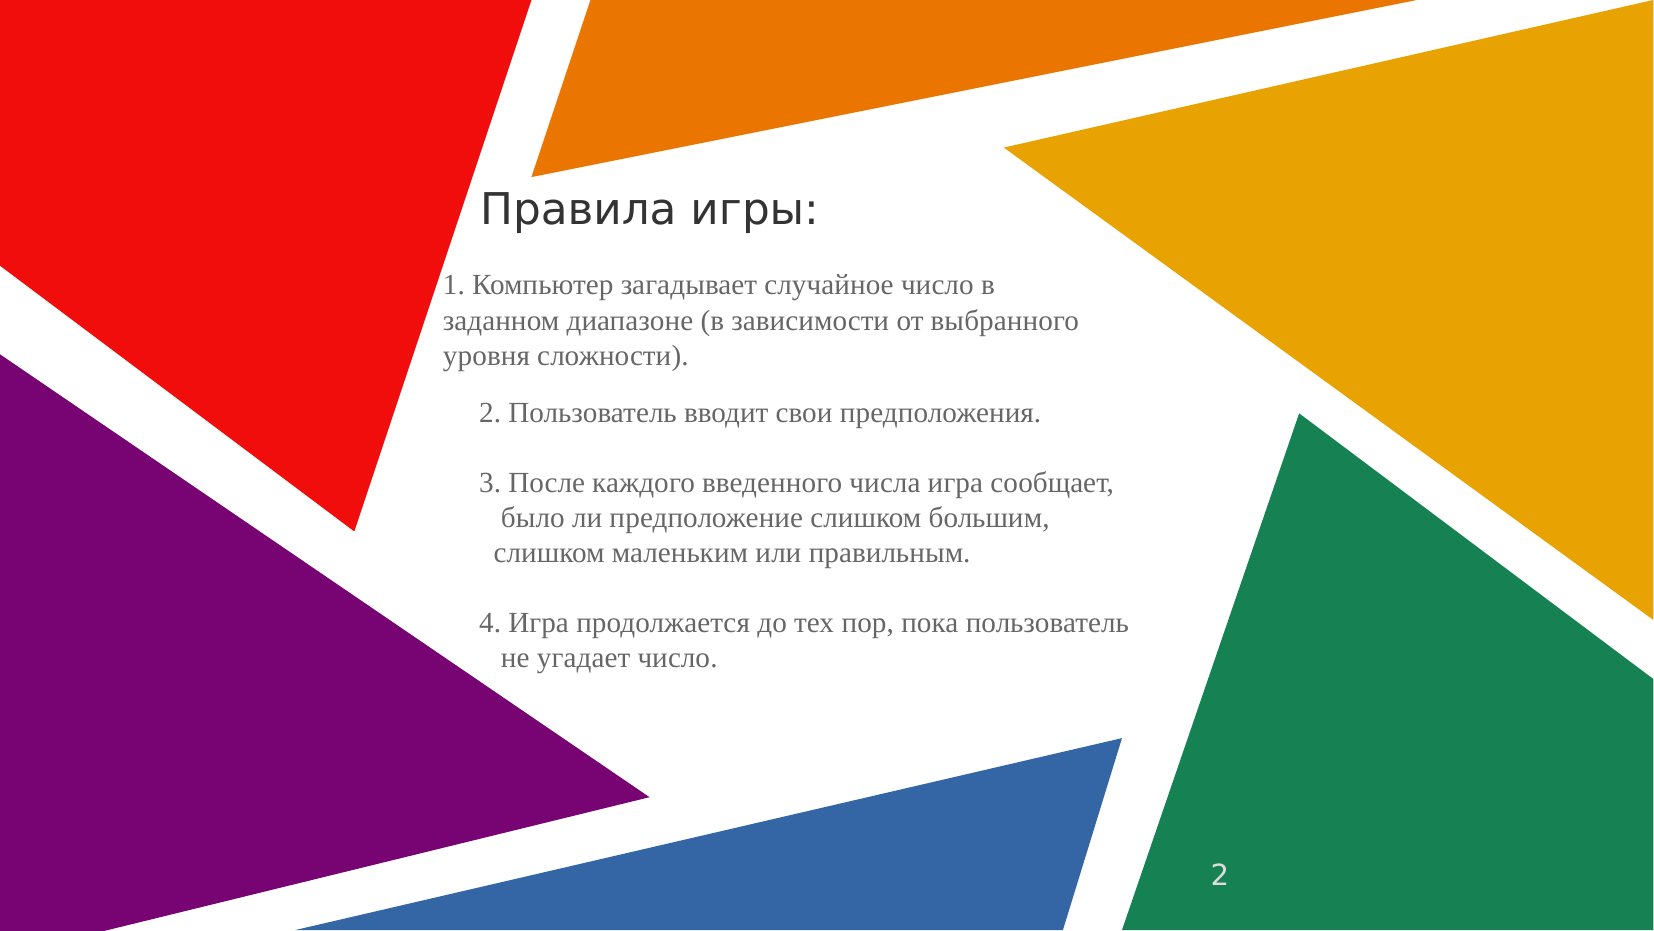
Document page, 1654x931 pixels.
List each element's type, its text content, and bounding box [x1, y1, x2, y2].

title Правила игры: [295, 118, 1004, 296]
text_box [1210, 856, 1595, 916]
list 1. Компьютер загадывает случайное число в заданном диапазоне (в зависимости от выбранного уровня сложности). 2. Пользователь вводит свои предположения. 3. После каждого введенного числа игра сообщает, было ли предположение слишком большим, слишком маленьким или правильным. 4. Игра продолжается до тех пор, пока пользователь не угадает число. [442, 265, 1152, 680]
